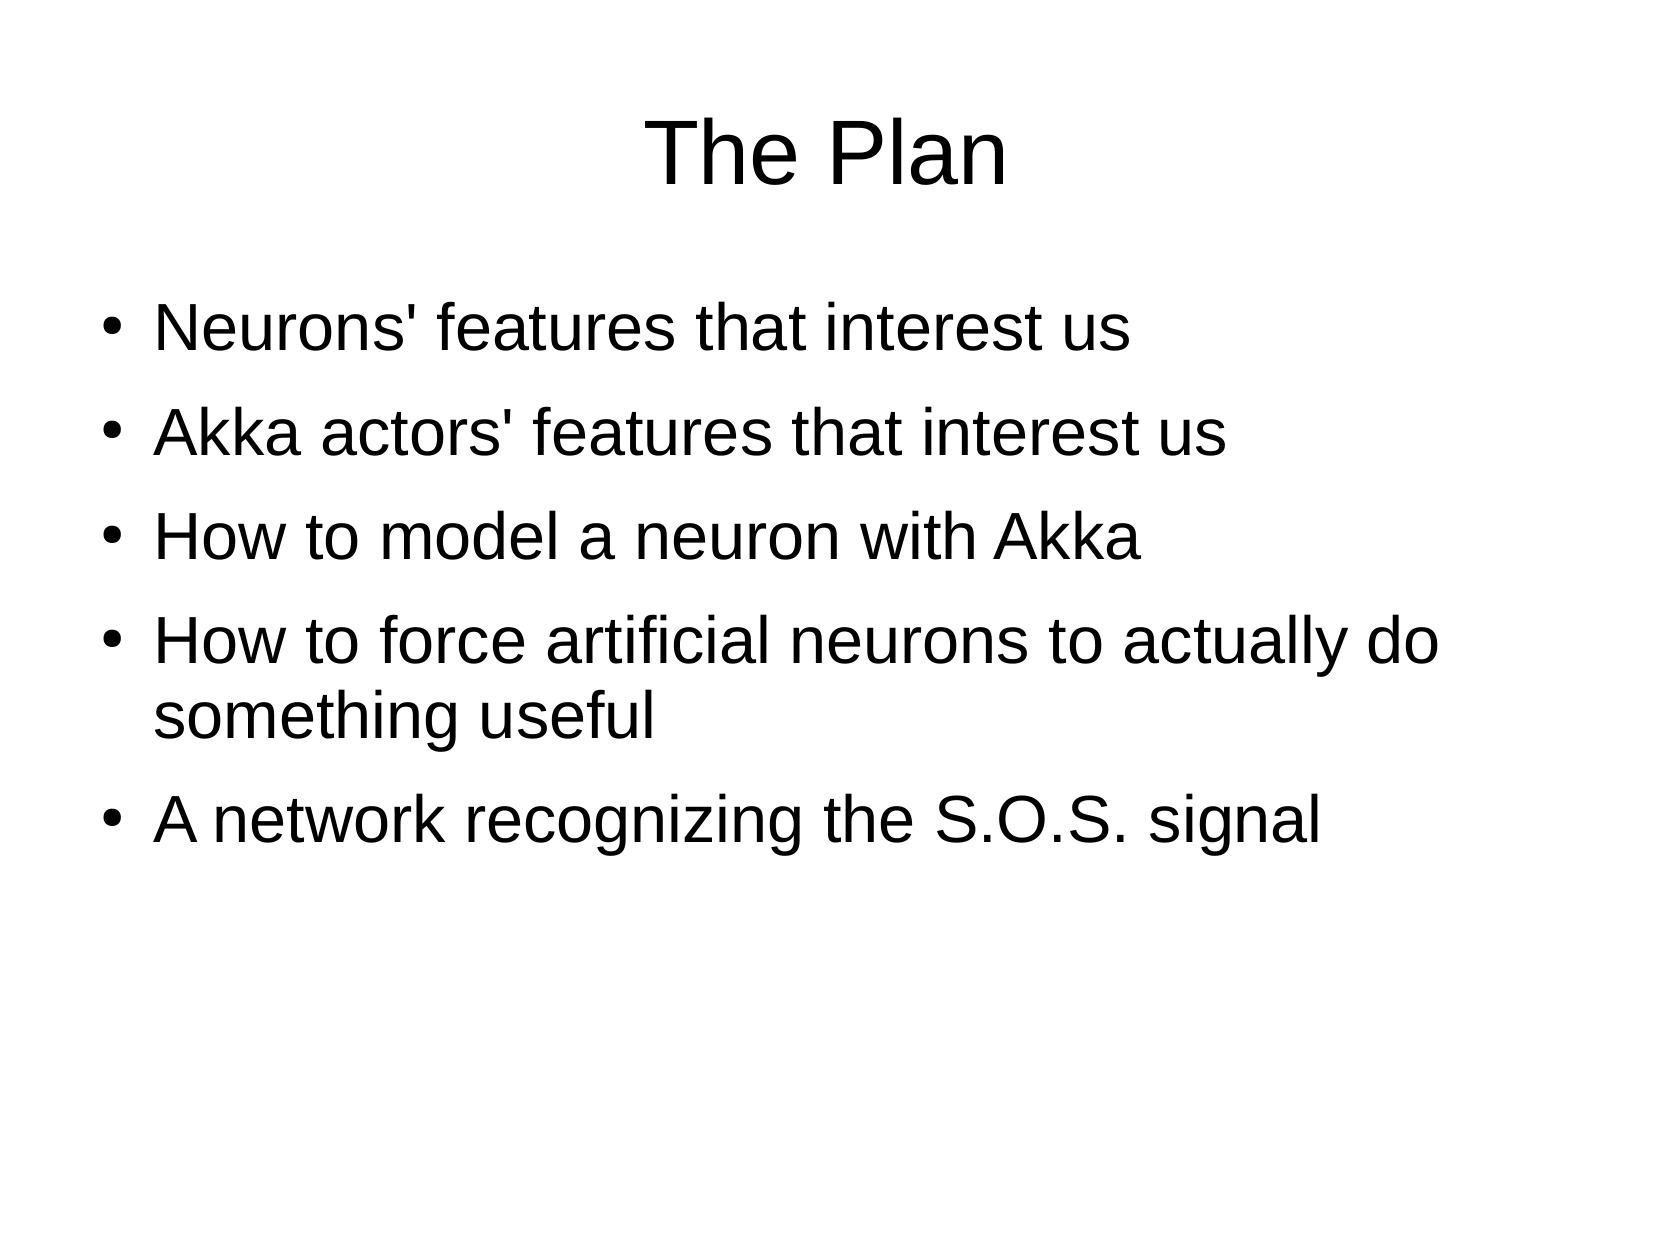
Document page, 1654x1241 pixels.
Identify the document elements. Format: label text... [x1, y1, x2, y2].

list Neurons' features that interest us Akka actors' features that interest us How to model a neuron with Akka How to force artificial neurons to actually do something useful A network recognizing the S.O.S. signal [82, 290, 1571, 1010]
title The Plan [82, 49, 1571, 257]
